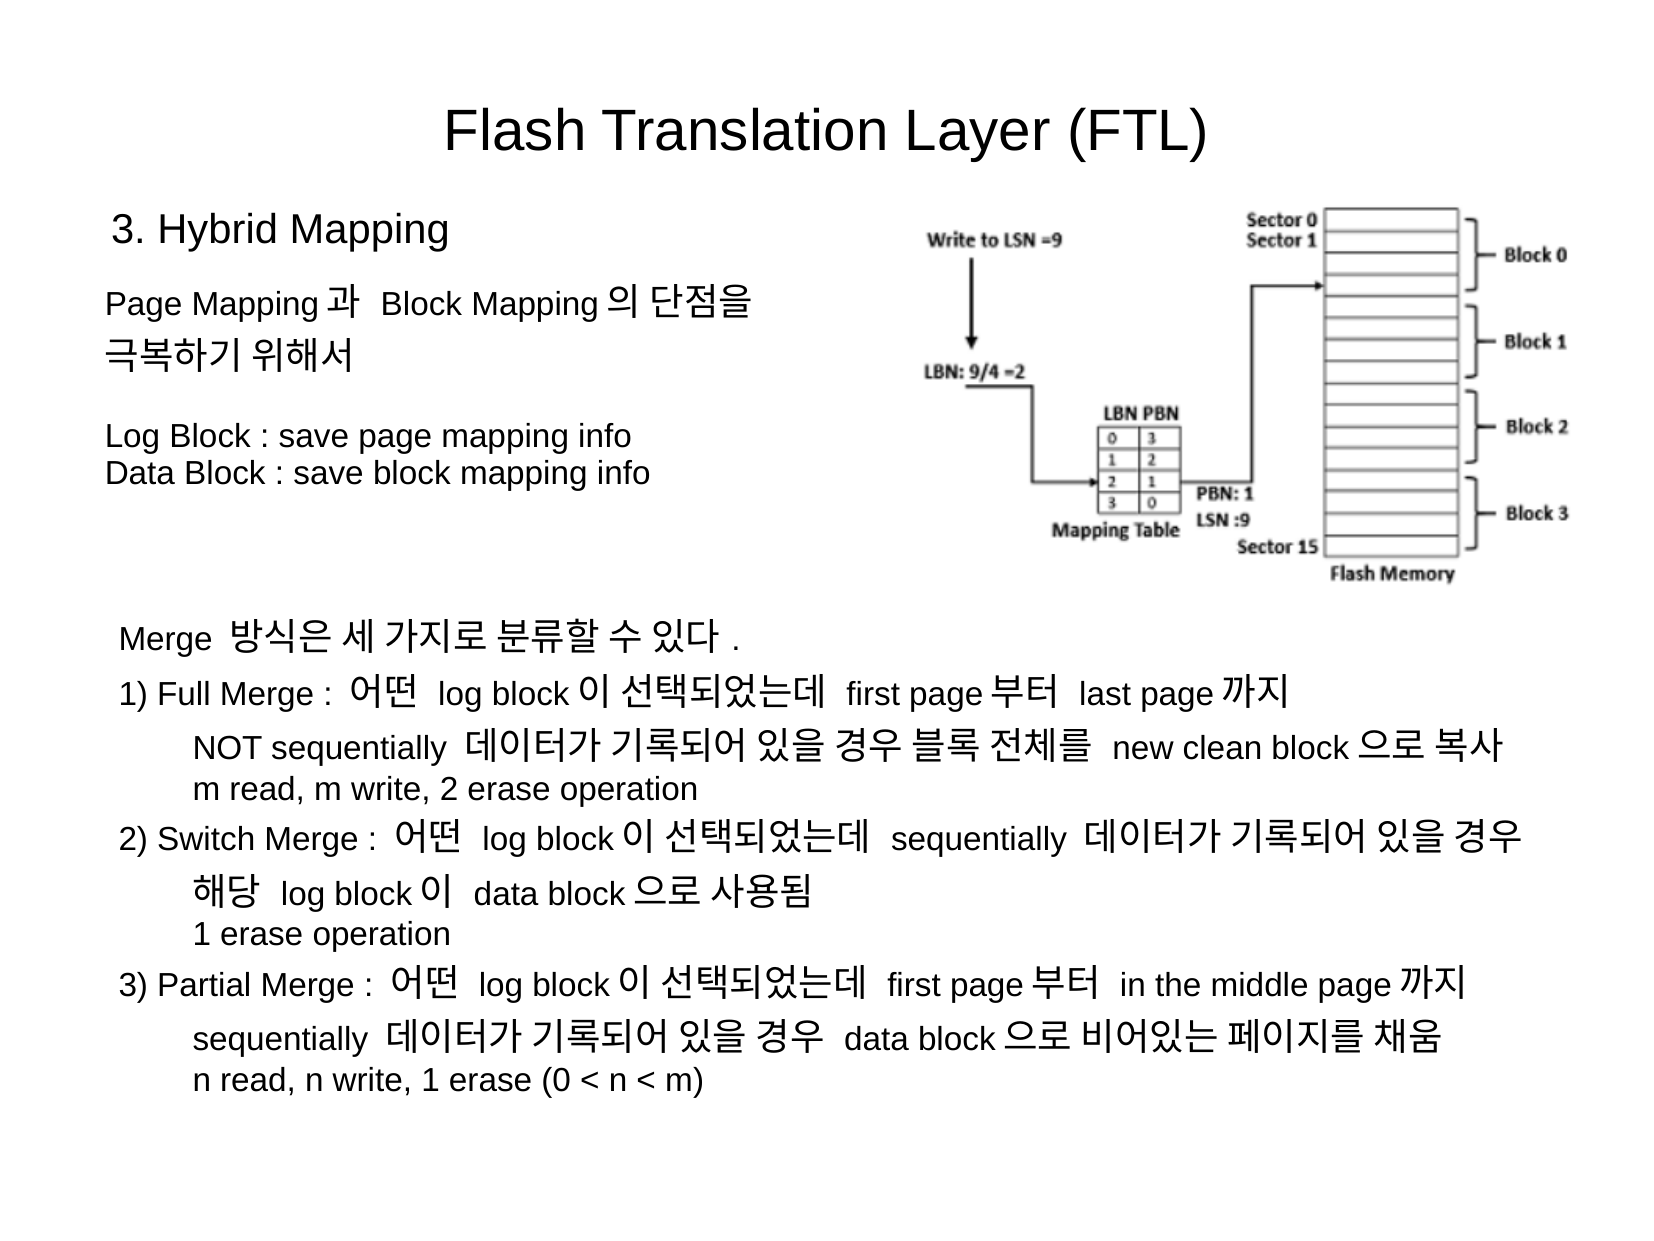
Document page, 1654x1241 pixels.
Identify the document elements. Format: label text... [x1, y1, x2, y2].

text_box Page Mapping과 Block Mapping의 단점을 극복하기 위해서 Log Block : save page mapping info Data Block : save block mapping info [90, 264, 777, 539]
text_box 3. Hybrid Mapping [96, 198, 466, 260]
text_box Merge 방식은 세 가지로 분류할 수 있다. 1) Full Merge : 어떤 log block이 선택되었는데 first page부터 last page까지 NOT sequentially 데이터가 기록되어 있을 경우 블록 전체를 new clean block으로 복사 m read, m write, 2 erase operation 2) Switch Merge : 어떤 log block이 선택되었는데 sequentially 데이터가 기록되어 있을 경우 해당 log block이 data block으로 사용됨 1 erase operation 3) Partial Merge : 어떤 log block이 선택되었는데 first page부터 in the middle page까지 sequentially 데이터가 기록되어 있을 경우 data block으로 비어있는 페이지를 채움 n read, n write, 1 erase (0 < n < m) [103, 600, 1539, 1152]
text_box Flash Translation Layer (FTL) [429, 90, 1225, 170]
picture [900, 204, 1591, 595]
